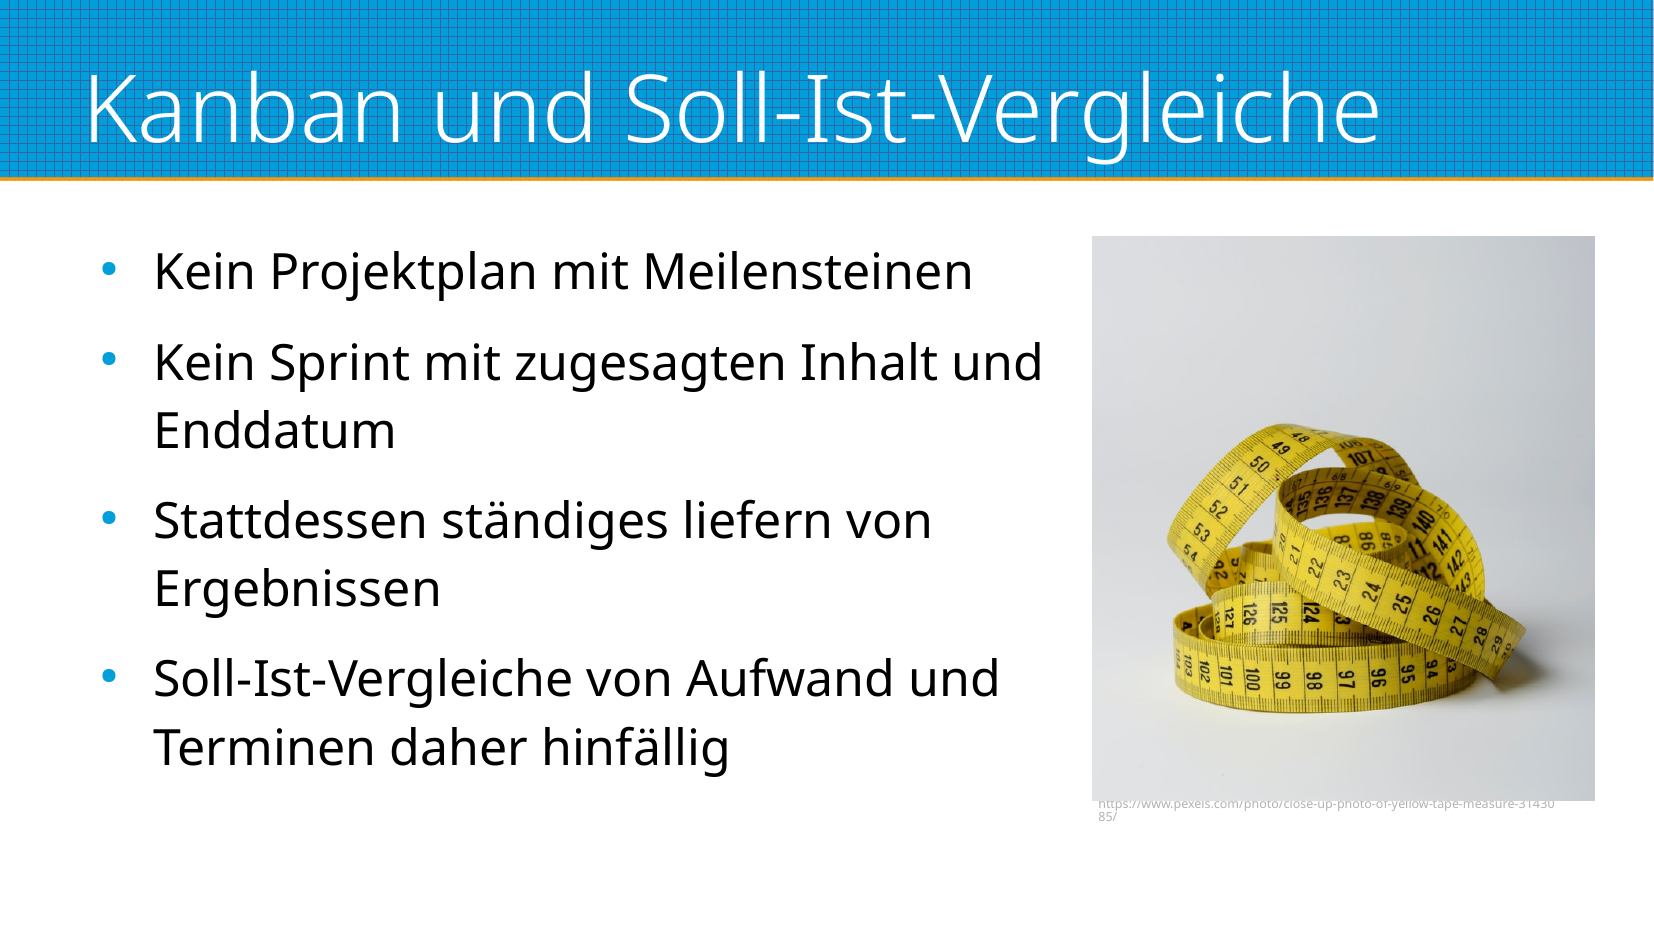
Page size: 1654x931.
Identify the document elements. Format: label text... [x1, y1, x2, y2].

list Kein Projektplan mit Meilensteinen Kein Sprint mit zugesagten Inhalt und Enddatum Stattdessen ständiges liefern von Ergebnissen Soll-Ist-Vergleiche von Aufwand und Terminen daher hinfällig [82, 236, 1063, 811]
picture [1092, 236, 1595, 801]
title Kanban und Soll-Ist-Vergleiche [82, 14, 1571, 171]
text_box https://www.pexels.com/photo/close-up-photo-of-yellow-tape-measure-3143085/ [1092, 801, 1565, 827]
